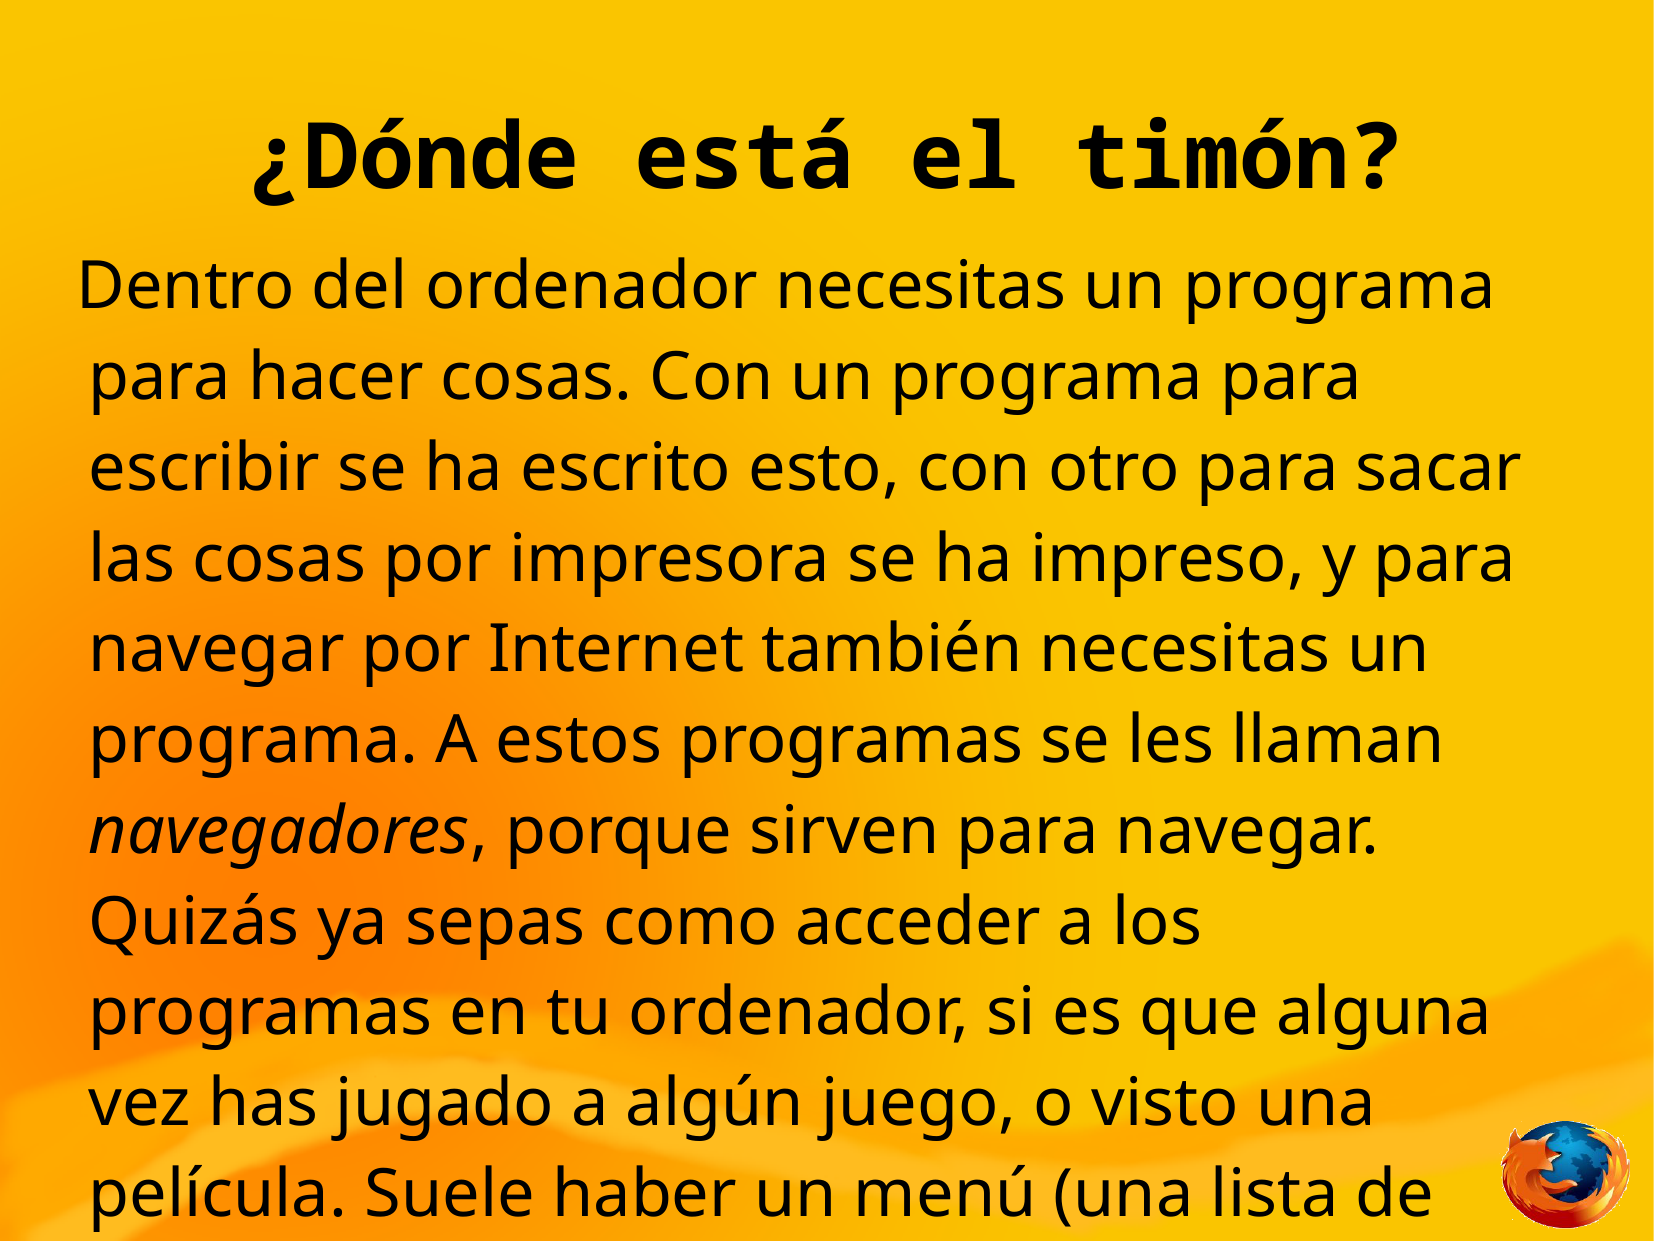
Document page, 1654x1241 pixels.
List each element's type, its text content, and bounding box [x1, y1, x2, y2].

list Dentro del ordenador necesitas un programa para hacer cosas. Con un programa para escribir se ha escrito esto, con otro para sacar las cosas por impresora se ha impreso, y para navegar por Internet también necesitas un programa. A estos programas se les llaman navegadores, porque sirven para navegar. Quizás ya sepas como acceder a los programas en tu ordenador, si es que alguna vez has jugado a algún juego, o visto una película. Suele haber un menú (una lista de cosas que se pueden hacer representadas por dibujitos) en la parte izquierda (superior o inferior). [59, 237, 1548, 957]
title ¿Dónde está el timón? [82, 49, 1571, 257]
picture [0, 0, 1654, 1241]
